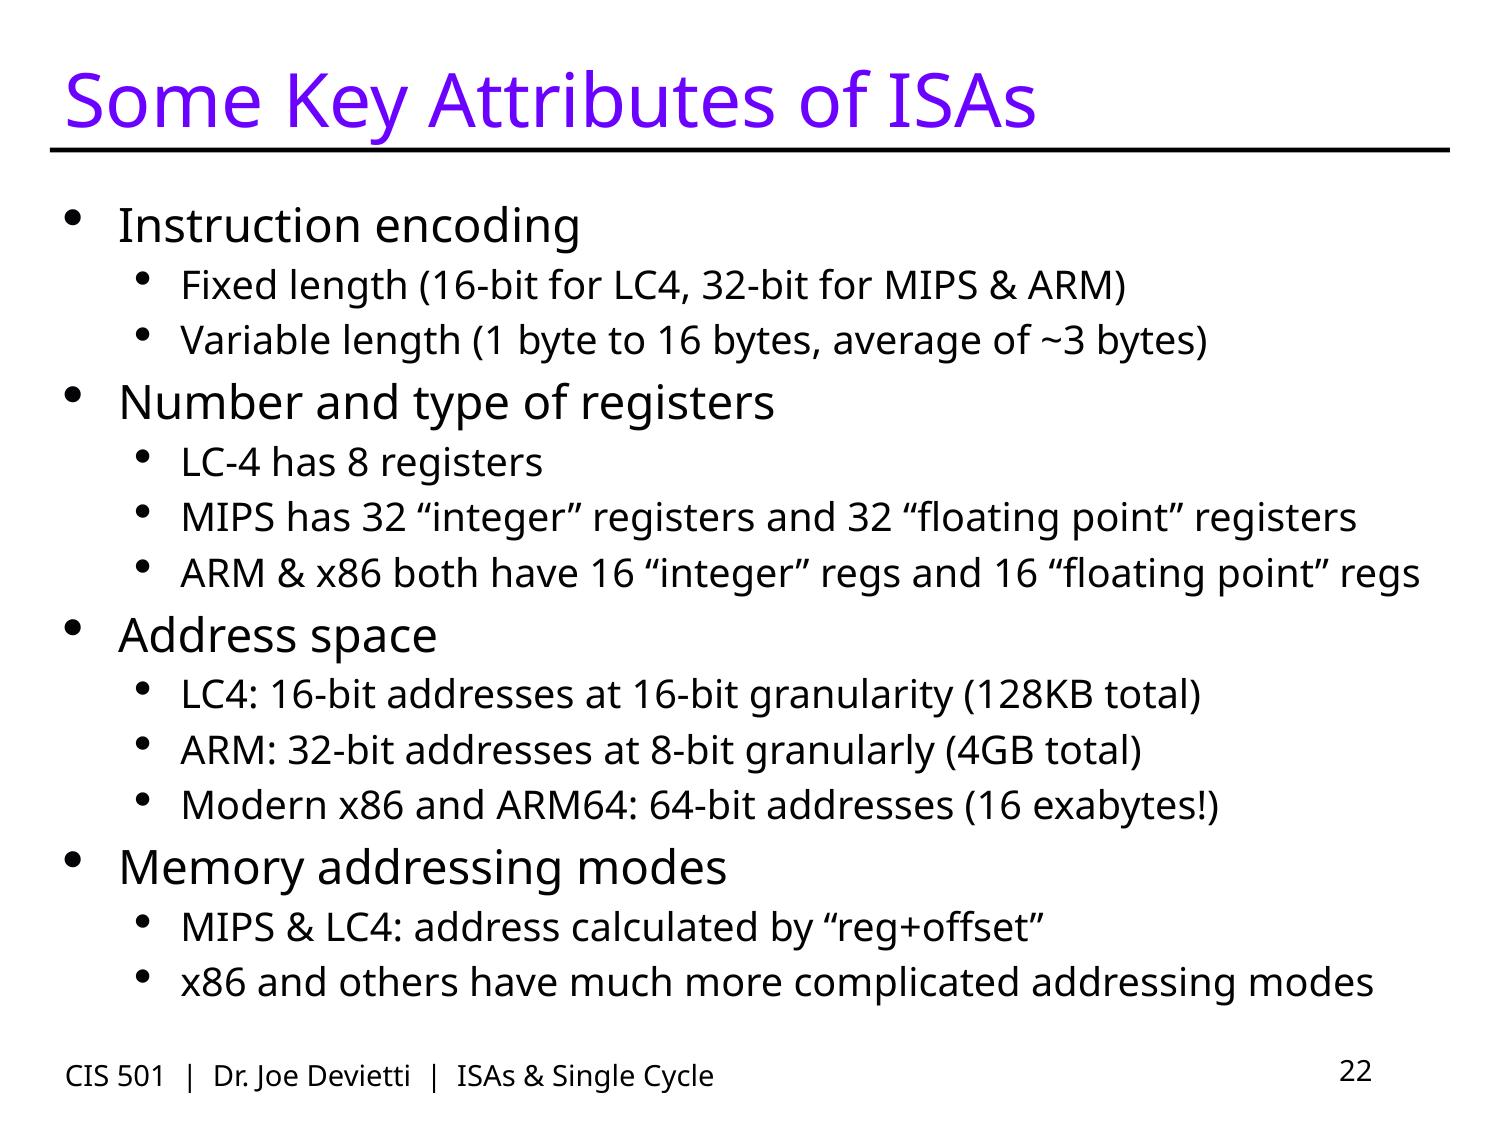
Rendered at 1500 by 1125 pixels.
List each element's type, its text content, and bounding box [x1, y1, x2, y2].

text_box Some Key Attributes of ISAs [49, 37, 1375, 150]
text_box CIS 501 | Dr. Joe Devietti | ISAs & Single Cycle [49, 1049, 988, 1100]
text_box <number> [1074, 1049, 1388, 1100]
text_box Instruction encoding Fixed length (16-bit for LC4, 32-bit for MIPS & ARM) Variable length (1 byte to 16 bytes, average of ~3 bytes) Number and type of registers LC-4 has 8 registers MIPS has 32 “integer” registers and 32 “floating point” registers ARM & x86 both have 16 “integer” regs and 16 “floating point” regs Address space LC4: 16-bit addresses at 16-bit granularity (128KB total) ARM: 32-bit addresses at 8-bit granularly (4GB total) Modern x86 and ARM64: 64-bit addresses (16 exabytes!) Memory addressing modes MIPS & LC4: address calculated by “reg+offset” x86 and others have much more complicated addressing modes [49, 187, 1450, 1025]
